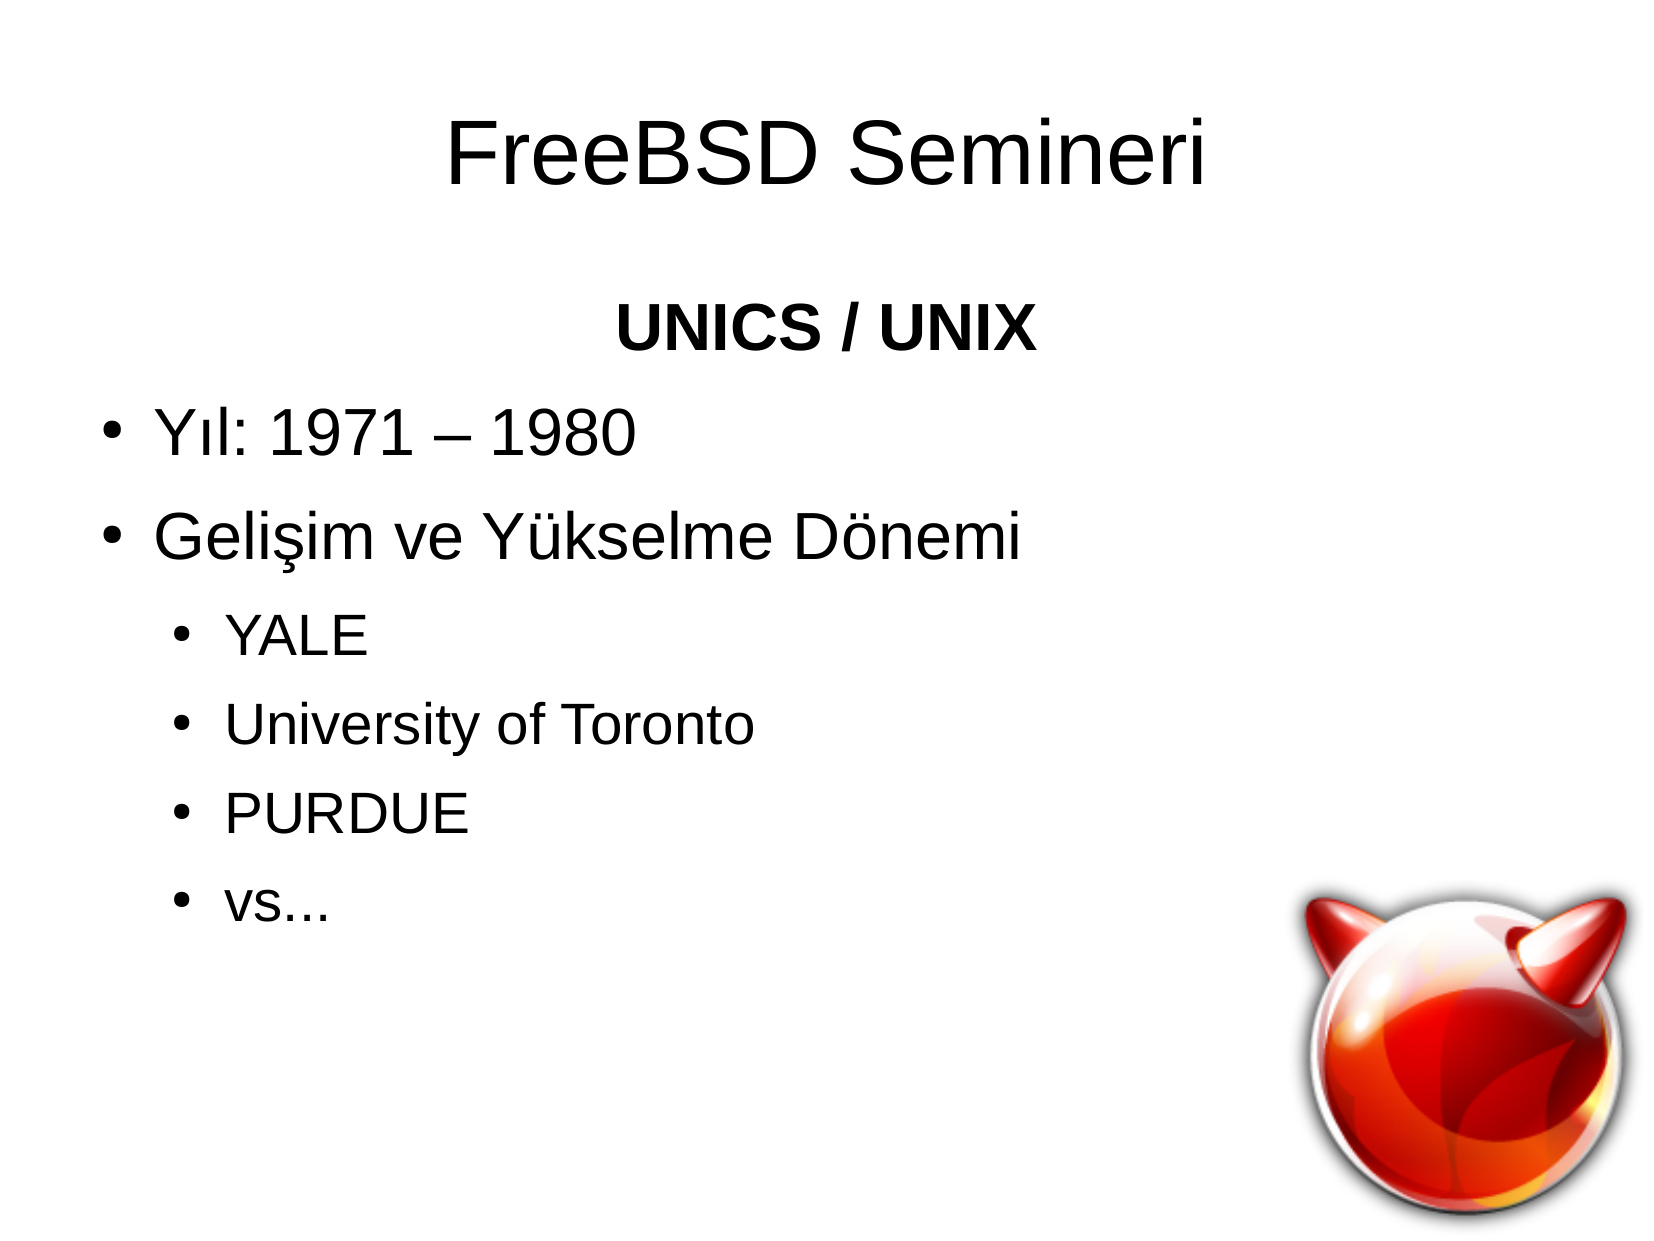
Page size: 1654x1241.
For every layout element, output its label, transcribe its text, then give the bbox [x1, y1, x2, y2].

picture [1282, 875, 1654, 1241]
list UNICS / UNIX Yıl: 1971 – 1980 Gelişim ve Yükselme Dönemi YALE University of Toronto PURDUE vs... [82, 290, 1571, 1109]
title FreeBSD Semineri [82, 49, 1571, 257]
